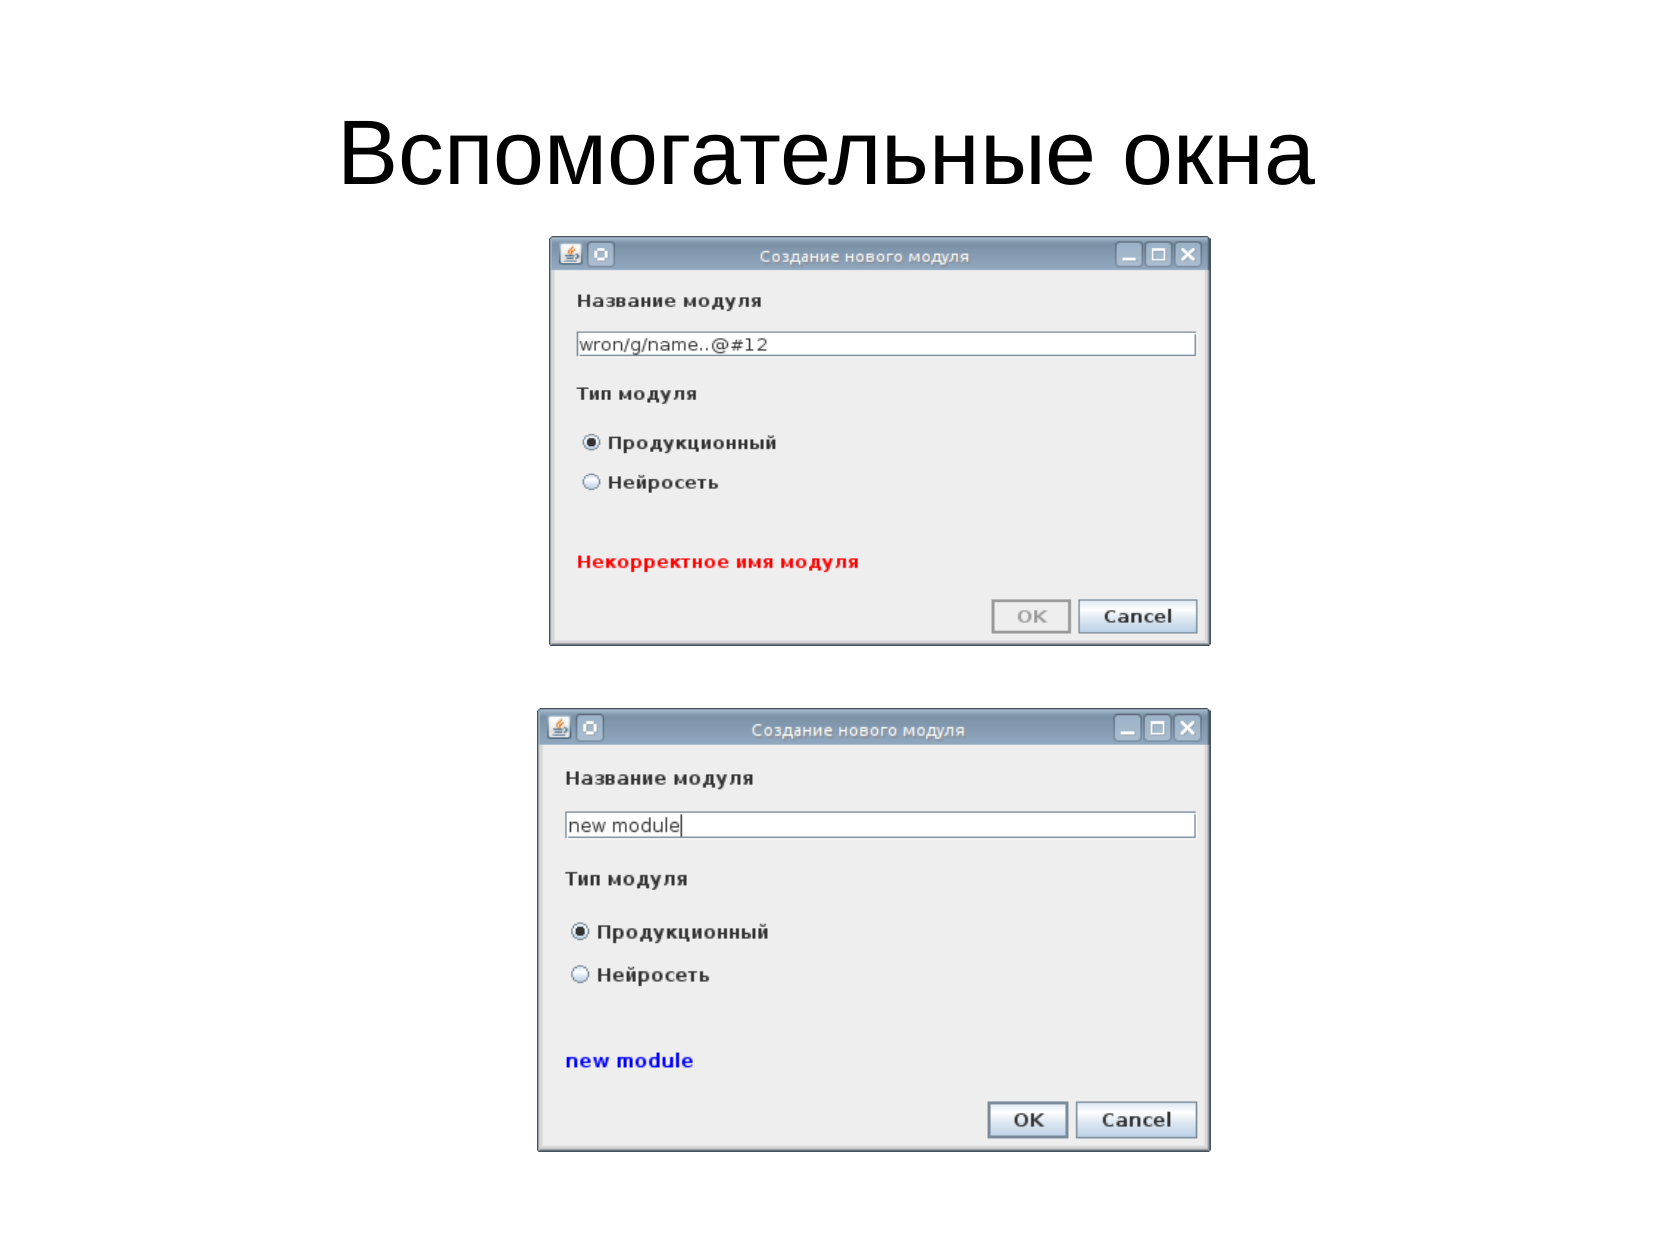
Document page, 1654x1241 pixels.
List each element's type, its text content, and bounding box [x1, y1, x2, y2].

picture [537, 708, 1211, 1152]
picture [549, 236, 1211, 646]
title Вспомогательные окна [82, 49, 1571, 257]
